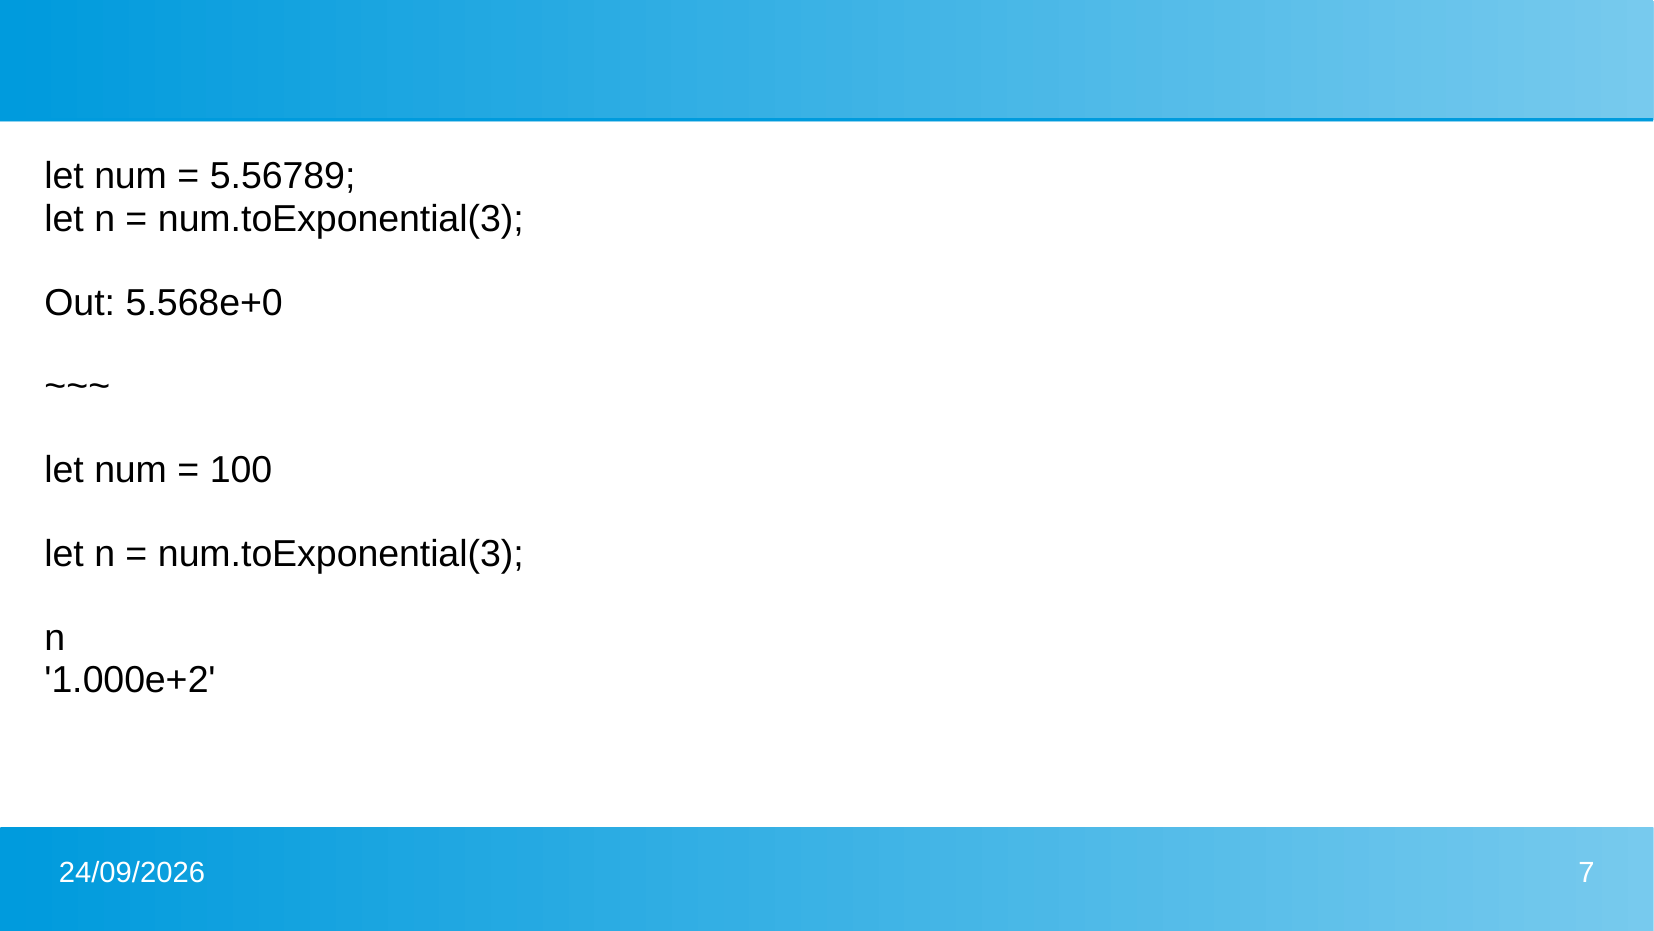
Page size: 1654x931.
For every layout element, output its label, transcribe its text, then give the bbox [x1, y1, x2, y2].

text_box let num = 5.56789; let n = num.toExponential(3); Out: 5.568e+0 ~~~ let num = 100 let n = num.toExponential(3); n '1.000e+2' [29, 147, 1595, 709]
